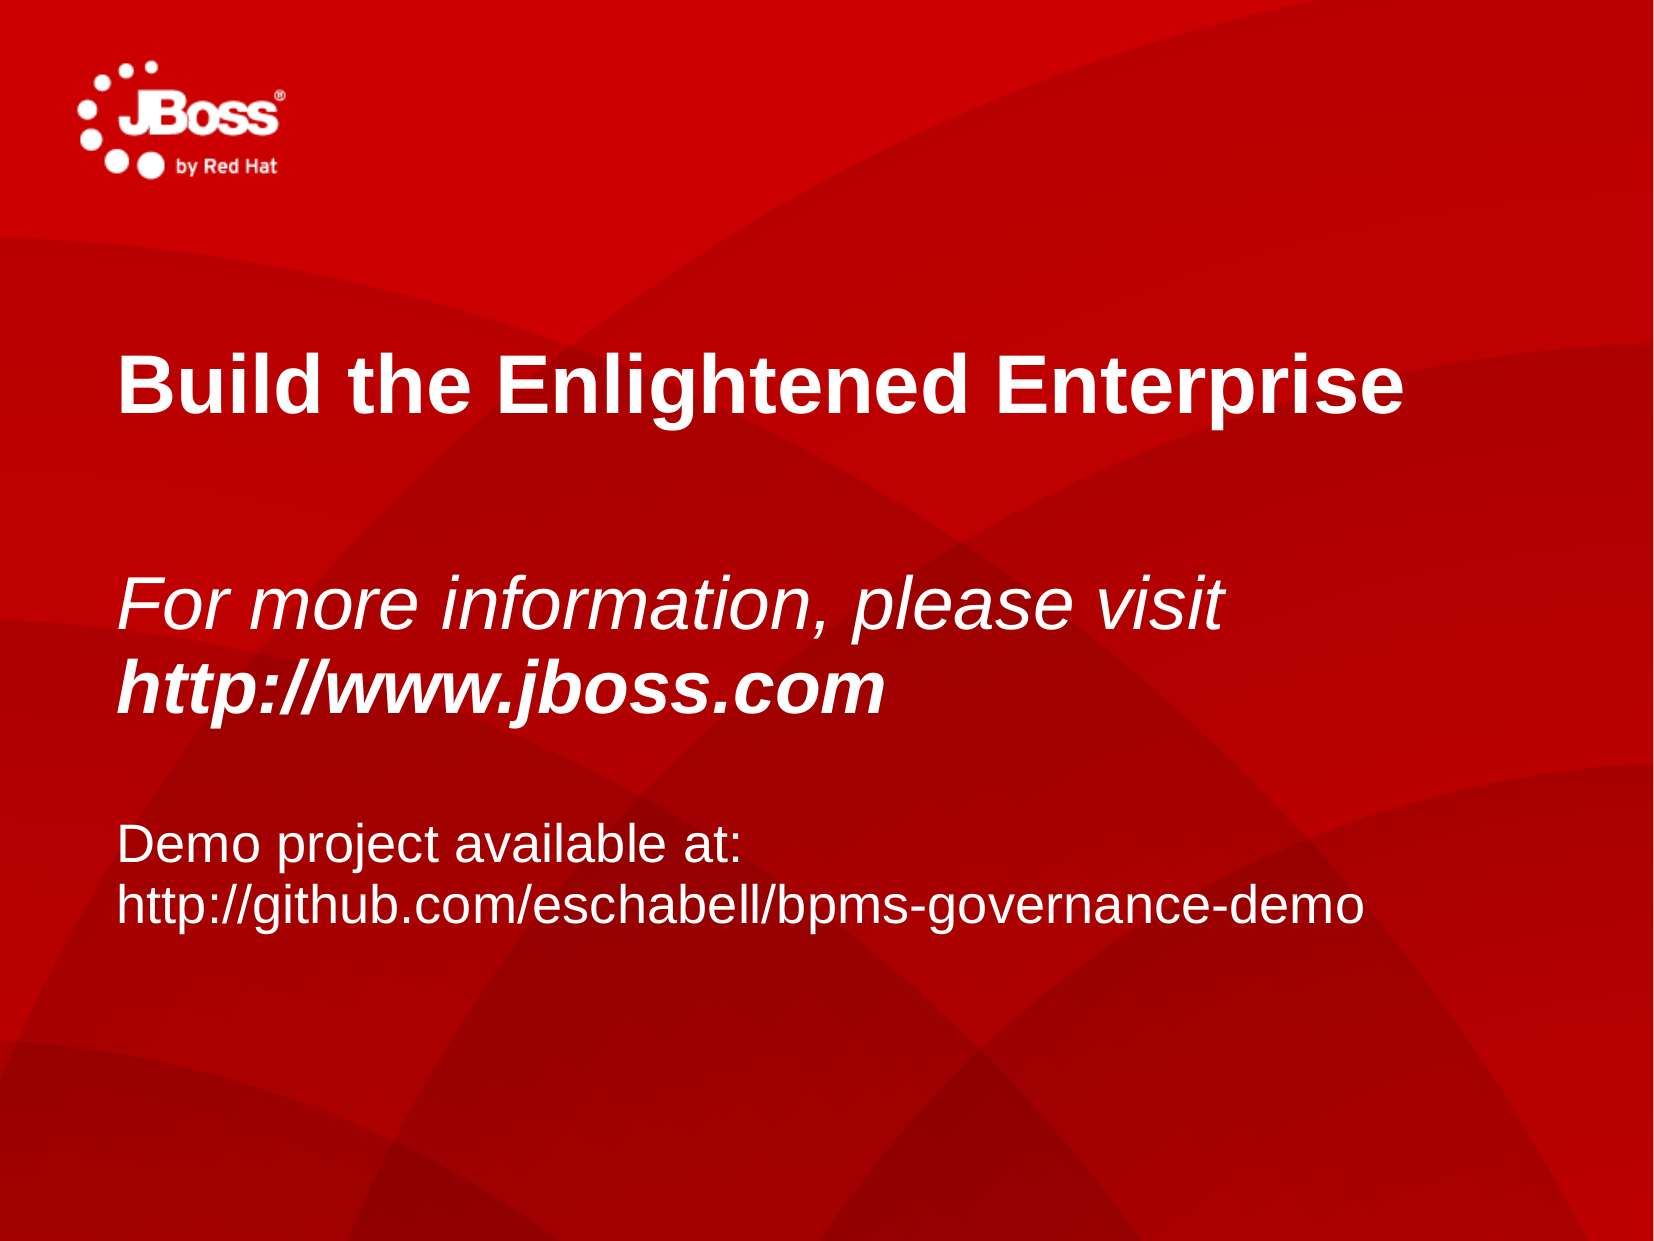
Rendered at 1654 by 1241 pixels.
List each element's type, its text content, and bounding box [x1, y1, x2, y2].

picture [0, 0, 1654, 1241]
text_box Build the Enlightened Enterprise For more information, please visit http://www.jboss.com Demo project available at: http://github.com/eschabell/bpms-governance-demo [101, 238, 1552, 1038]
